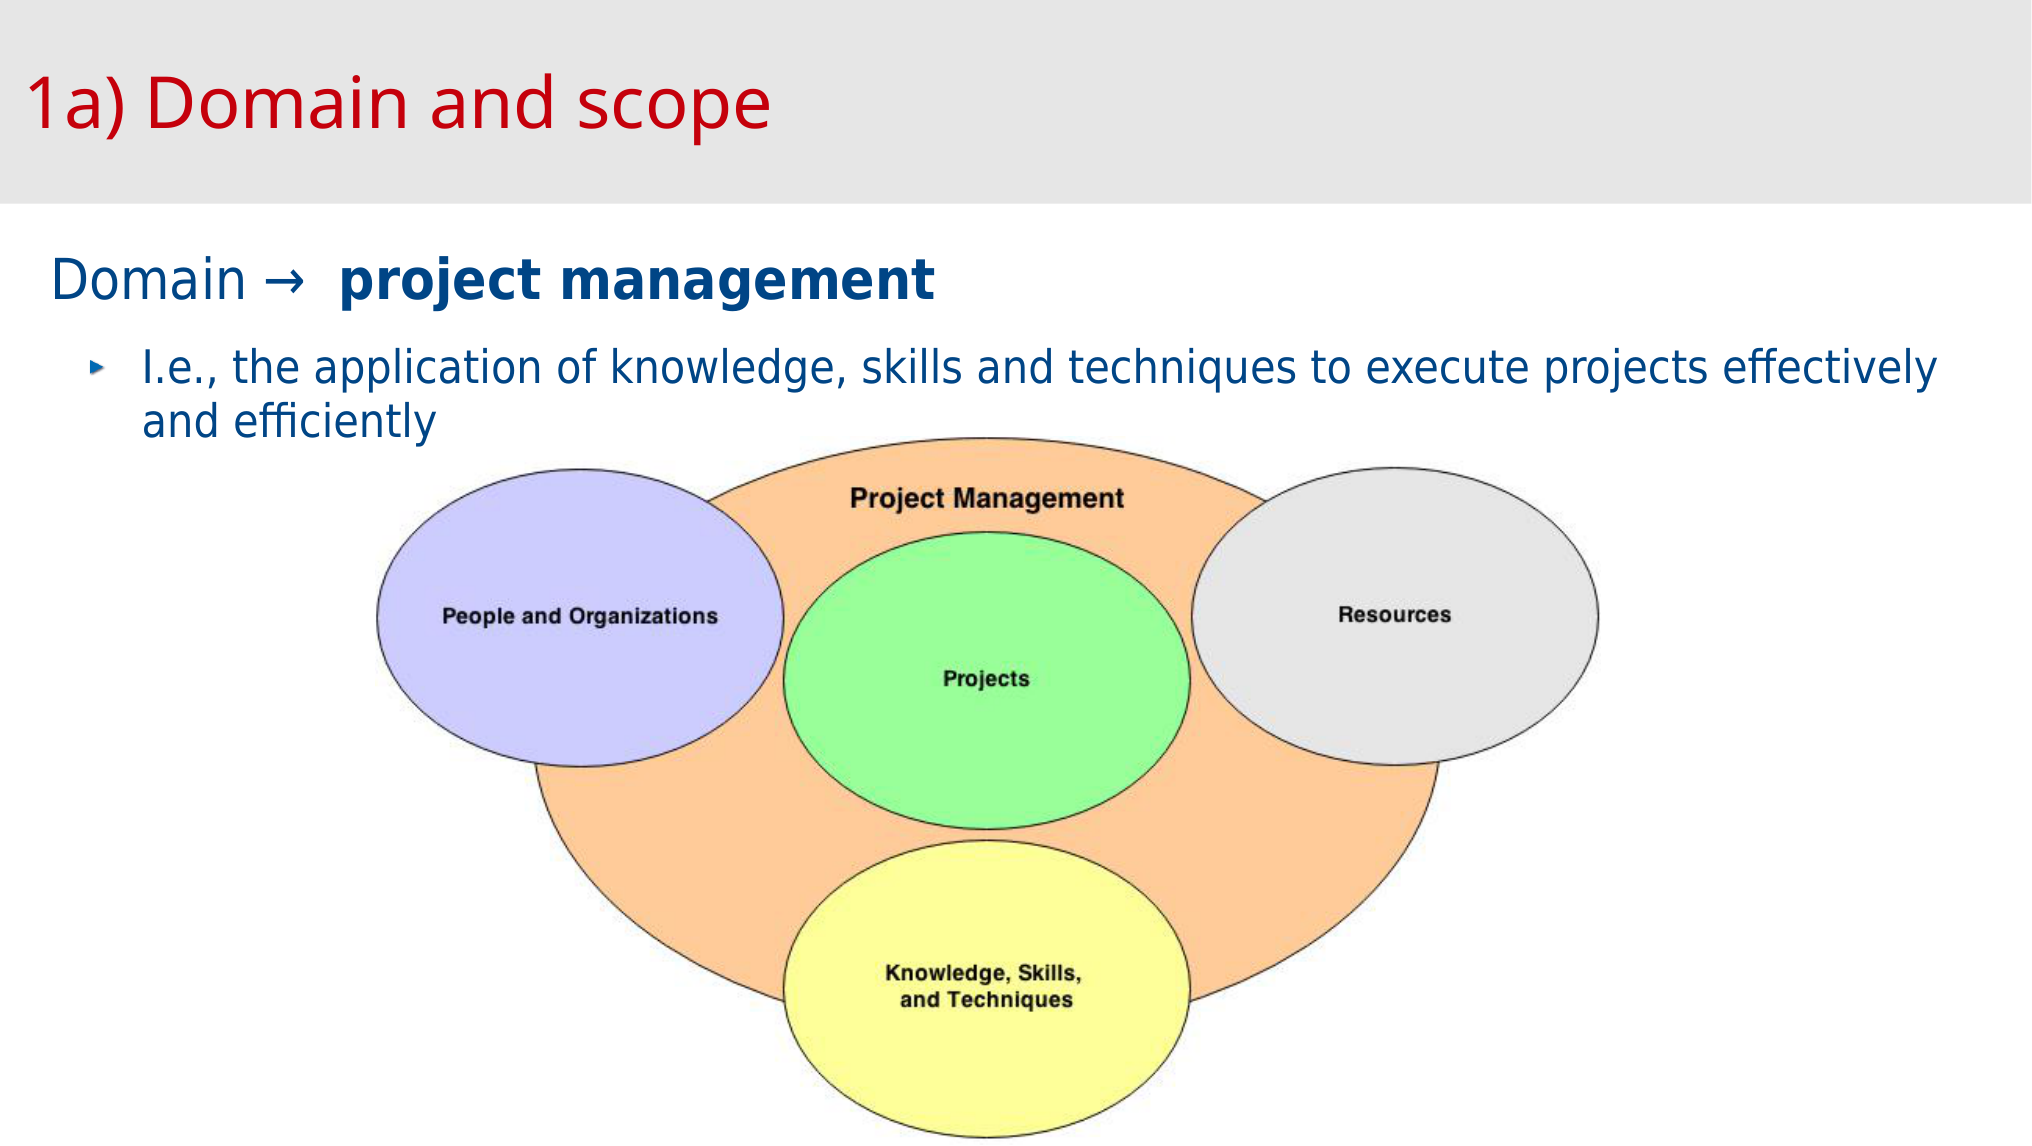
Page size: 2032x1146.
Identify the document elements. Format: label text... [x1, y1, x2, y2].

title 1a) Domain and scope [0, 19, 2032, 183]
picture [375, 1111, 1601, 1145]
list Domain → project management I.e., the application of knowledge, skills and techniques to execute projects effectively and efficiently [0, 247, 2032, 1111]
